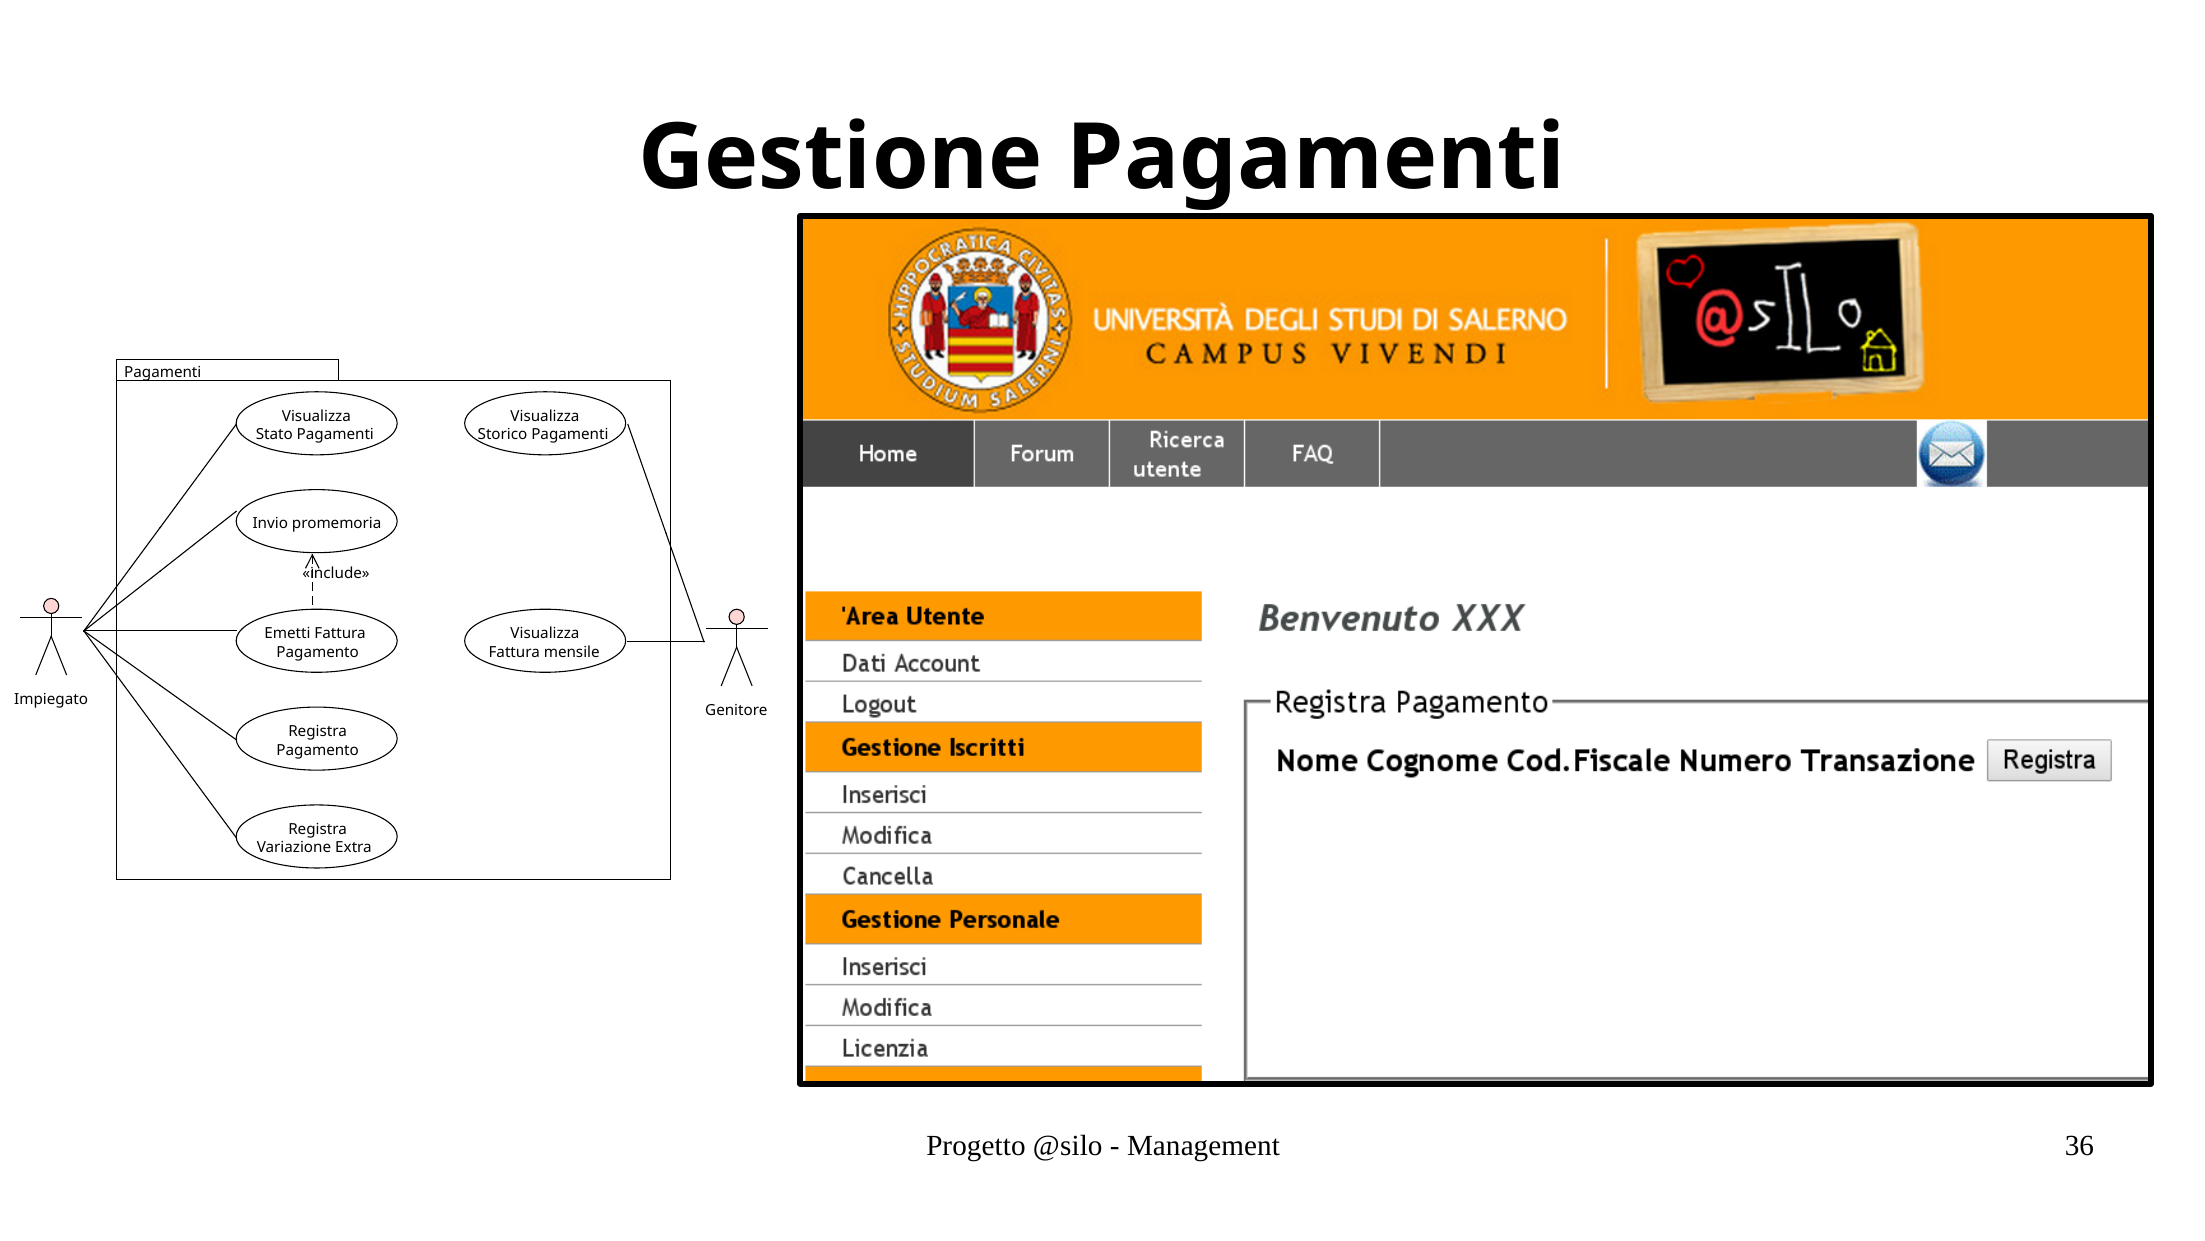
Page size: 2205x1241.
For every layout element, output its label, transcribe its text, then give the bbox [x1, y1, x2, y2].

title Gestione Pagamenti [110, 49, 2095, 257]
picture [803, 218, 2149, 1081]
picture [0, 336, 797, 904]
